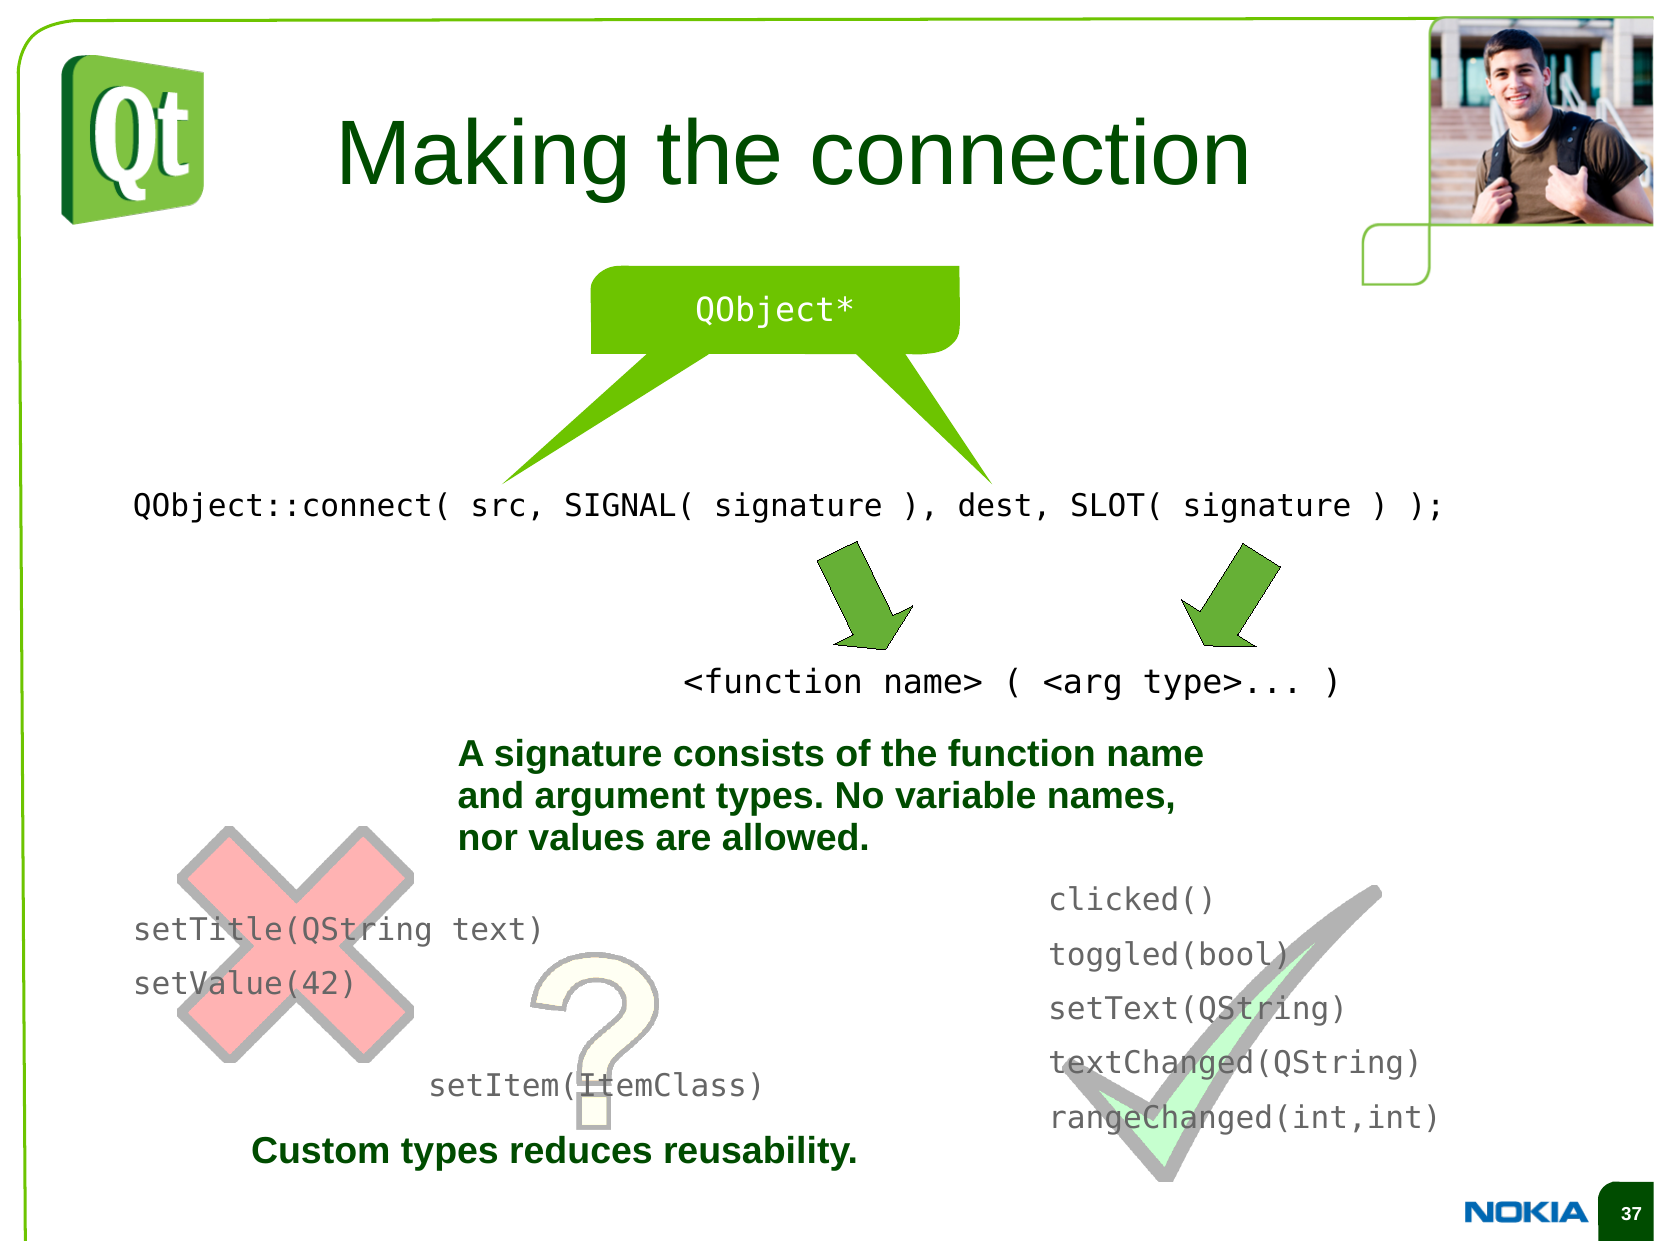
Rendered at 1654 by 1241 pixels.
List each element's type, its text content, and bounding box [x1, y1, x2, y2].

text_box [856, 355, 993, 485]
text_box setTitle(QString text) setValue(42) [118, 885, 709, 992]
picture [530, 992, 659, 1041]
picture [1062, 1125, 1382, 1182]
text_box QObject::connect( src, SIGNAL( signature ), dest, SLOT( signature ) ); [118, 480, 1461, 532]
picture [177, 992, 414, 1063]
picture [530, 1093, 659, 1122]
picture [61, 55, 204, 225]
text_box QObject* [590, 265, 961, 355]
text_box [817, 541, 913, 650]
picture [1465, 1201, 1589, 1223]
text_box <function name> ( <arg type>... ) [668, 655, 1359, 709]
text_box setItem(ItemClass) [413, 1041, 827, 1093]
picture [1338, 5, 1654, 306]
text_box Custom types reduces reusability. [236, 1122, 874, 1179]
text_box A signature consists of the function name and argument types. No variable names, nor values are allowed. [442, 725, 1418, 971]
title Making the connection [257, 49, 1333, 257]
text_box clicked() toggled(bool) setText(QString) textChanged(QString) rangeChanged(int,int) [1033, 856, 1625, 1125]
text_box [1181, 543, 1281, 647]
picture [177, 826, 414, 885]
text_box [501, 354, 709, 485]
